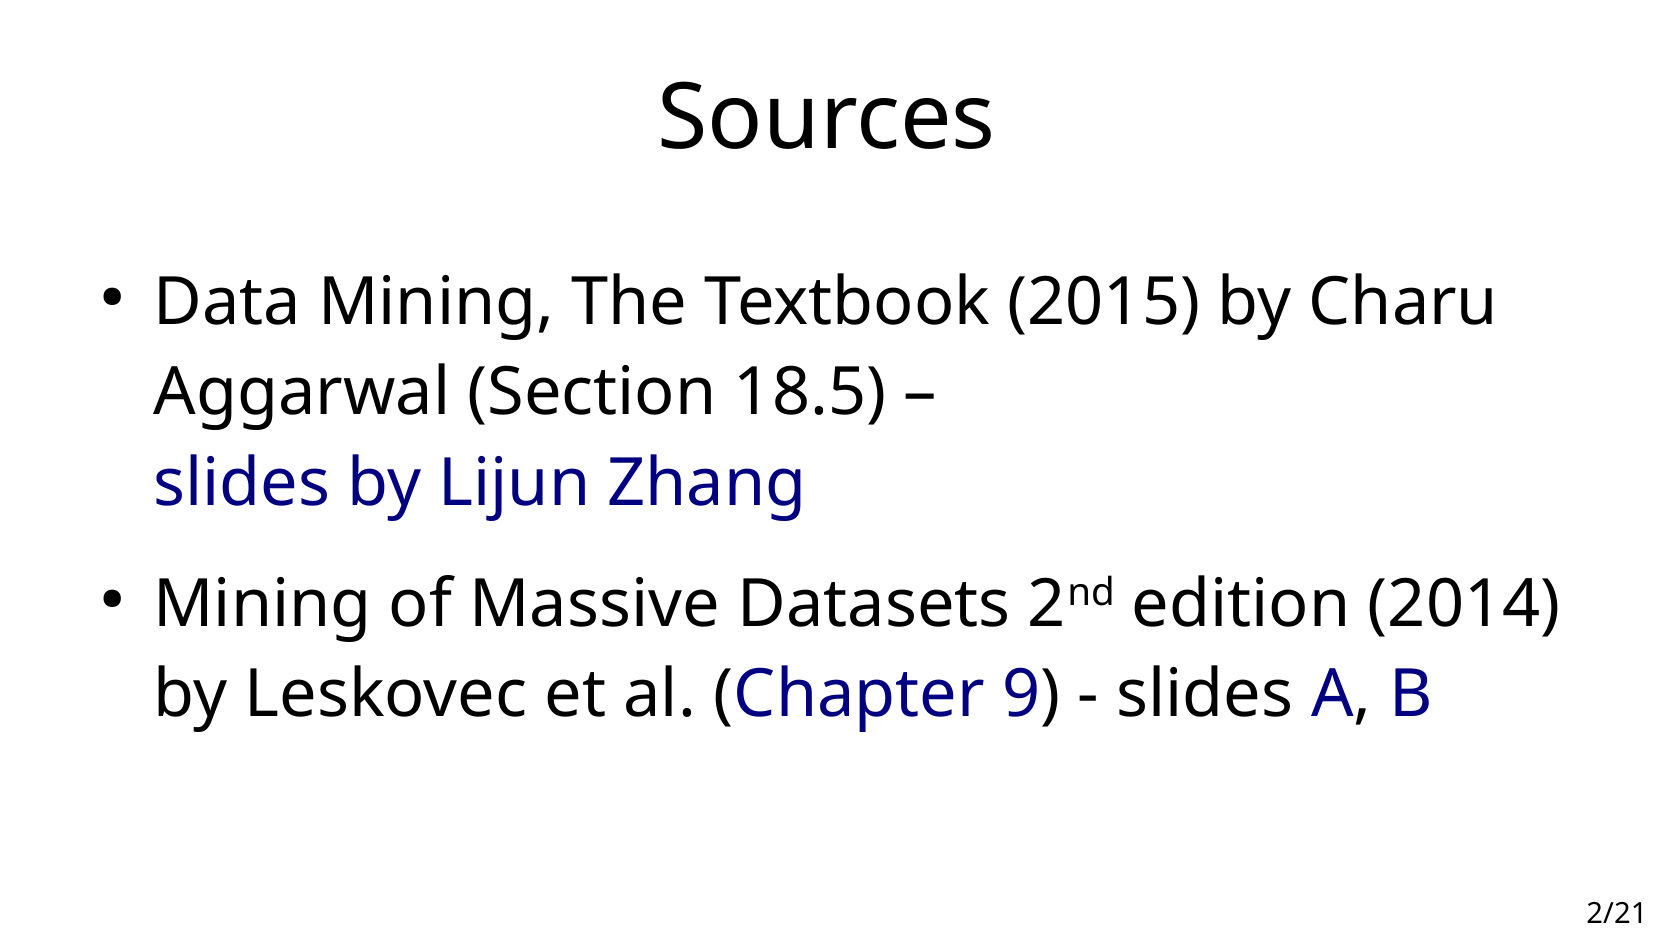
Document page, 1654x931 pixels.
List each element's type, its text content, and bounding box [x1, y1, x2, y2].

title Sources [82, 1, 1571, 226]
list Data Mining, The Textbook (2015) by Charu Aggarwal (Section 18.5) – slides by Lijun Zhang Mining of Massive Datasets 2nd edition (2014) by Leskovec et al. (Chapter 9) - slides A, B [82, 253, 1571, 793]
